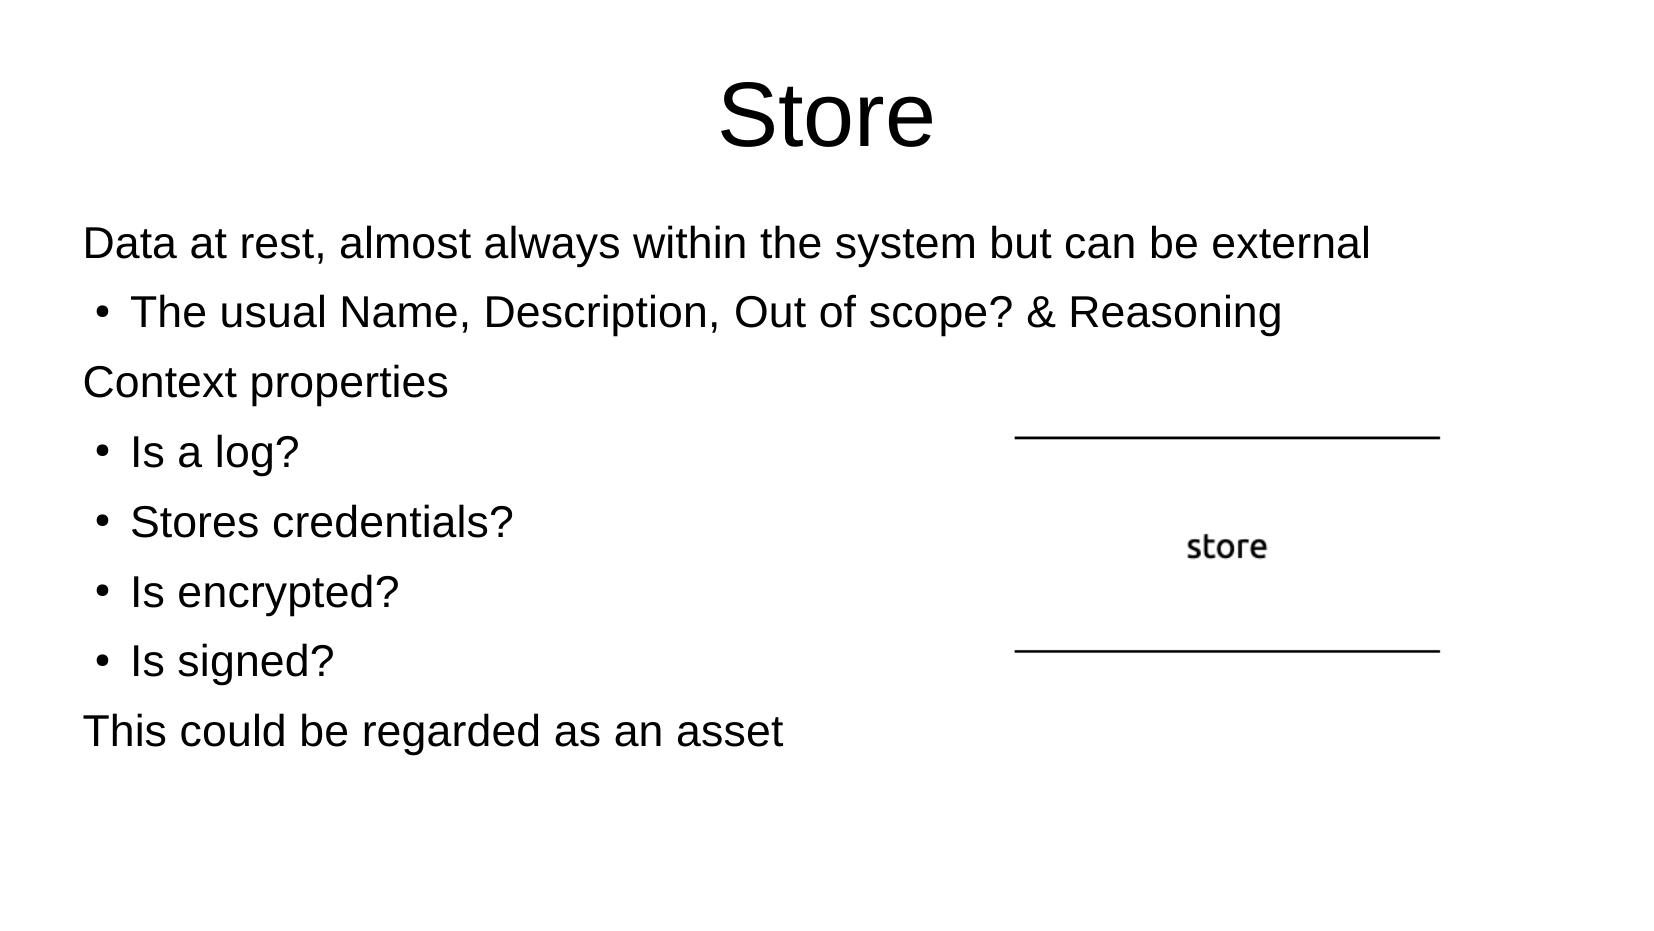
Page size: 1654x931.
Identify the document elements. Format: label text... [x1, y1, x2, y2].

title Store [82, 37, 1571, 193]
picture [975, 374, 1504, 713]
list Data at rest, almost always within the system but can be external The usual Name, Description, Out of scope? & Reasoning Context properties Is a log? Stores credentials? Is encrypted? Is signed? This could be regarded as an asset [82, 217, 1571, 758]
